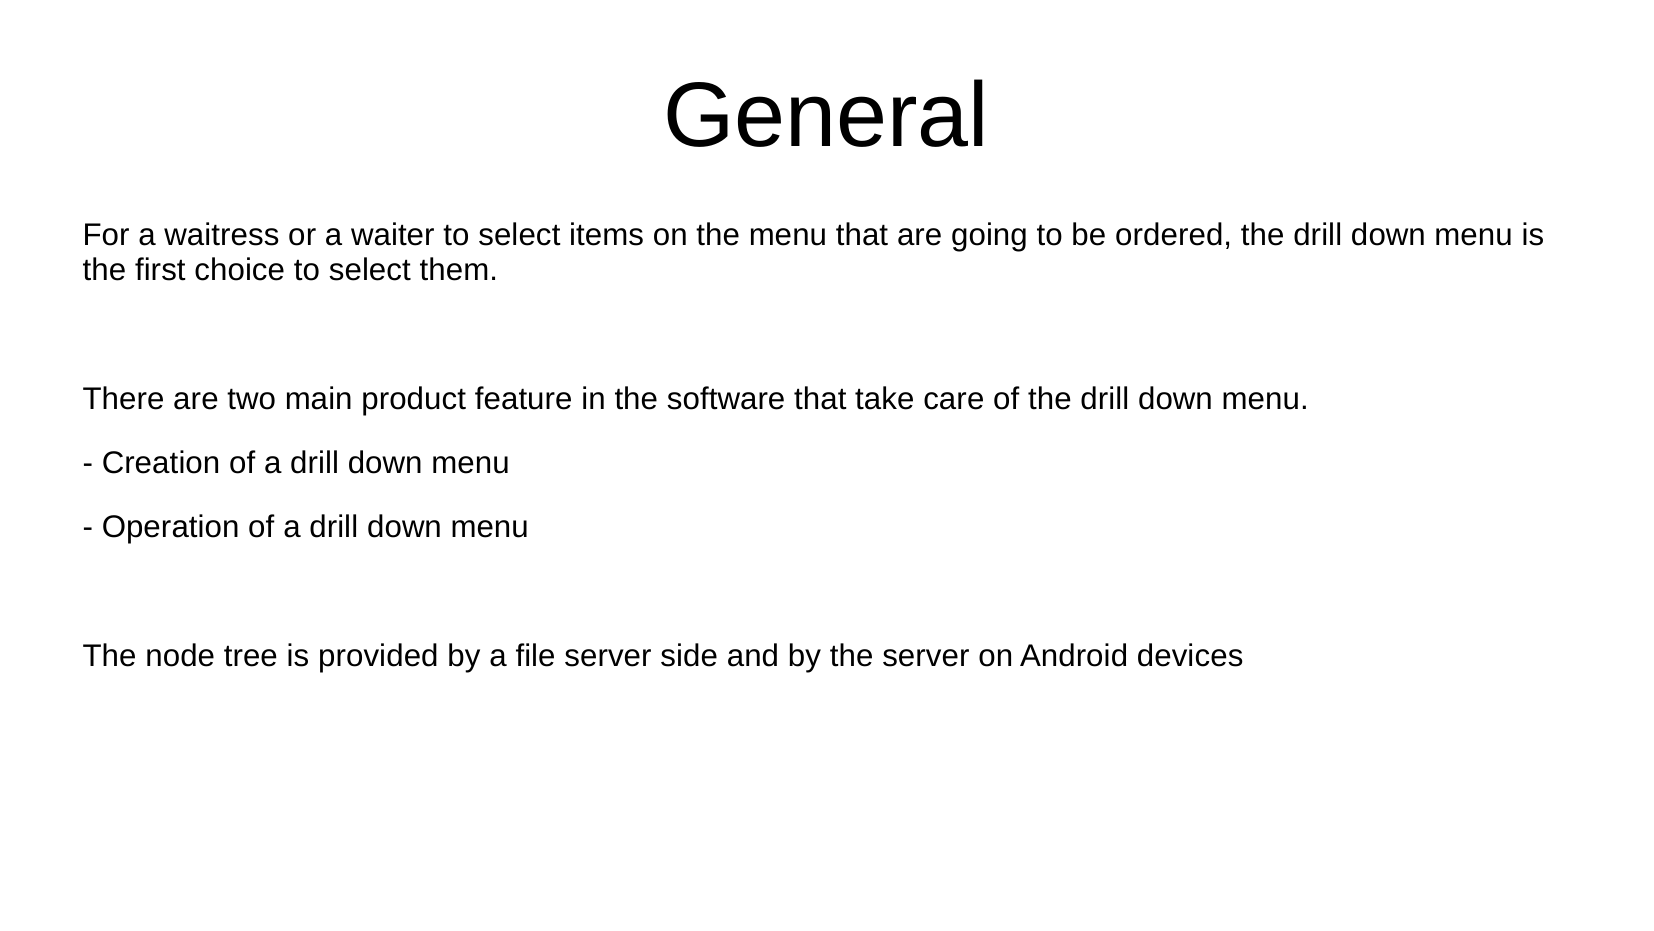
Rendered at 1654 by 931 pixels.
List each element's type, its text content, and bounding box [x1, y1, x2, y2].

title General [82, 37, 1571, 193]
list For a waitress or a waiter to select items on the menu that are going to be ordered, the drill down menu is the first choice to select them. There are two main product feature in the software that take care of the drill down menu. - Creation of a drill down menu - Operation of a drill down menu The node tree is provided by a file server side and by the server on Android devices [82, 217, 1571, 758]
